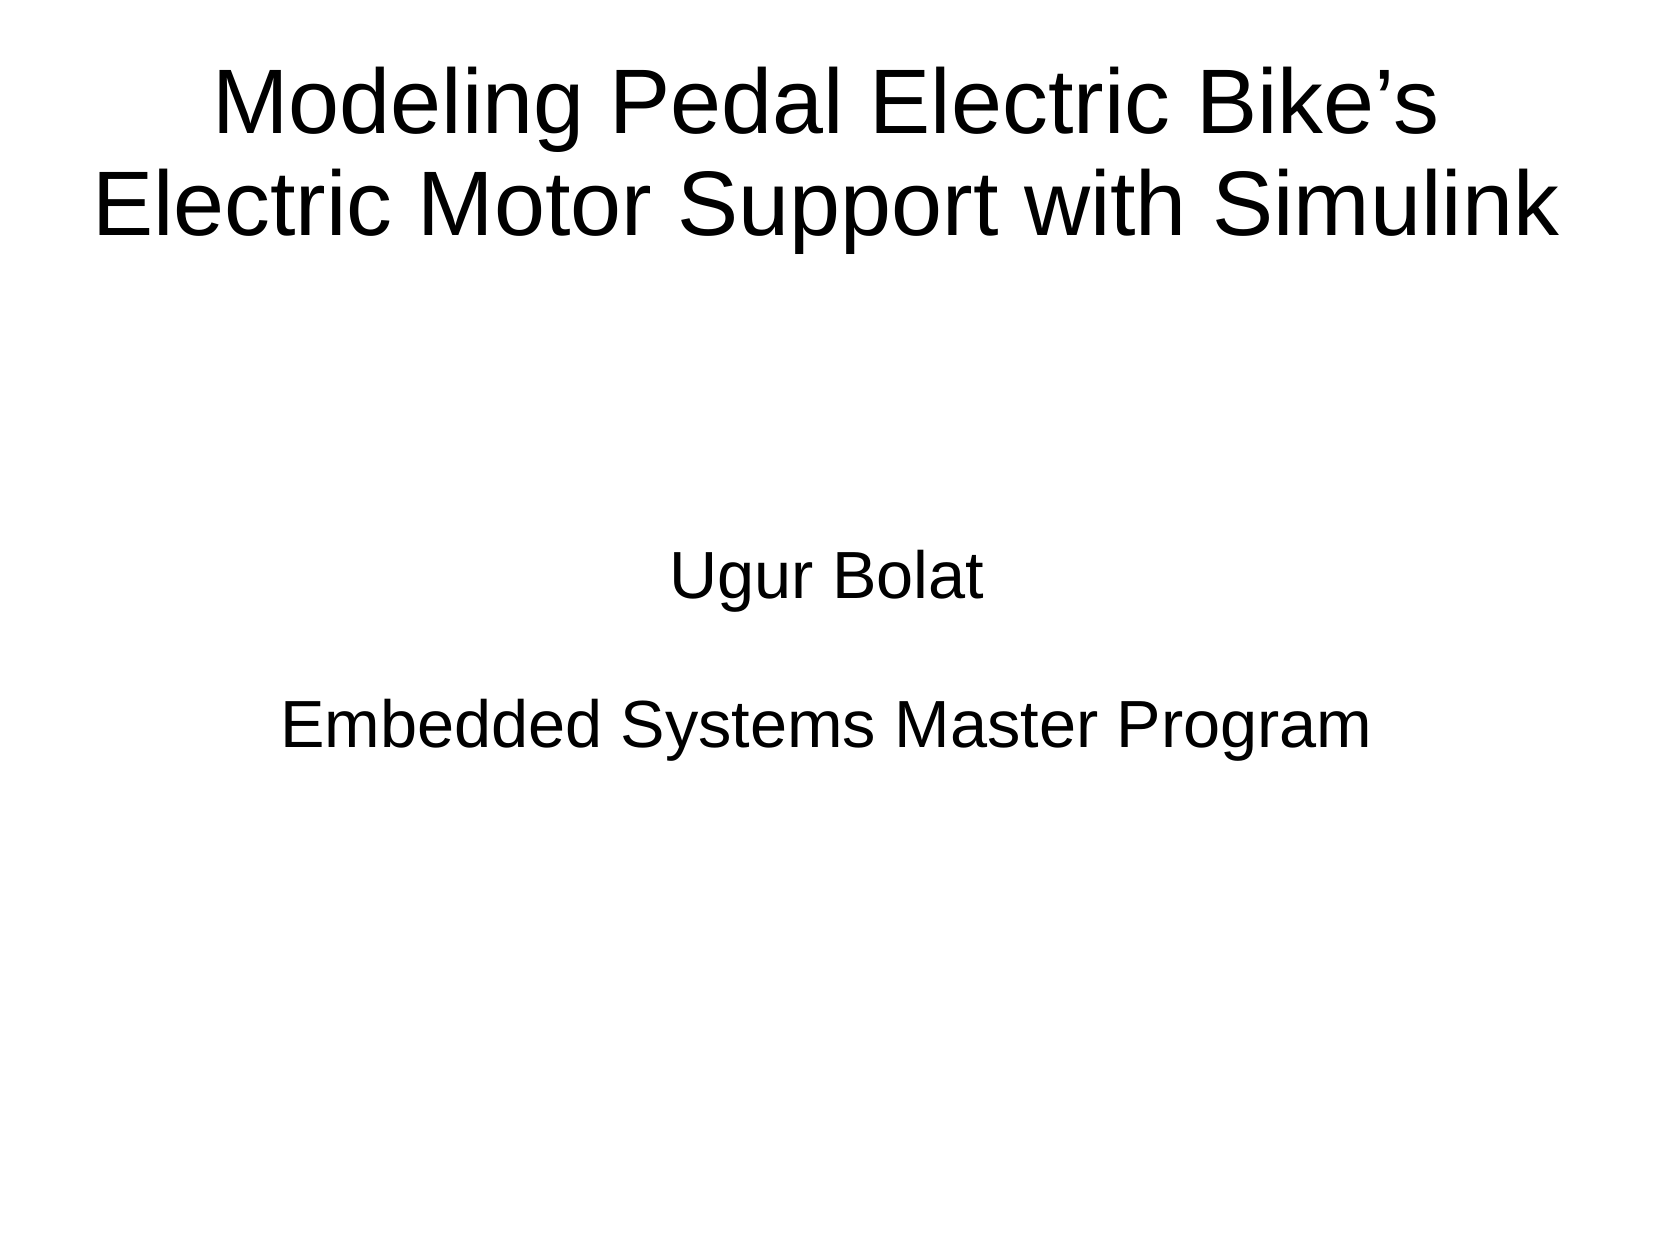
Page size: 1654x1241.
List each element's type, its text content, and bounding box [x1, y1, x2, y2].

subtitle Ugur Bolat Embedded Systems Master Program [82, 290, 1571, 1010]
title Modeling Pedal Electric Bike’s Electric Motor Support with Simulink [82, 49, 1571, 257]
